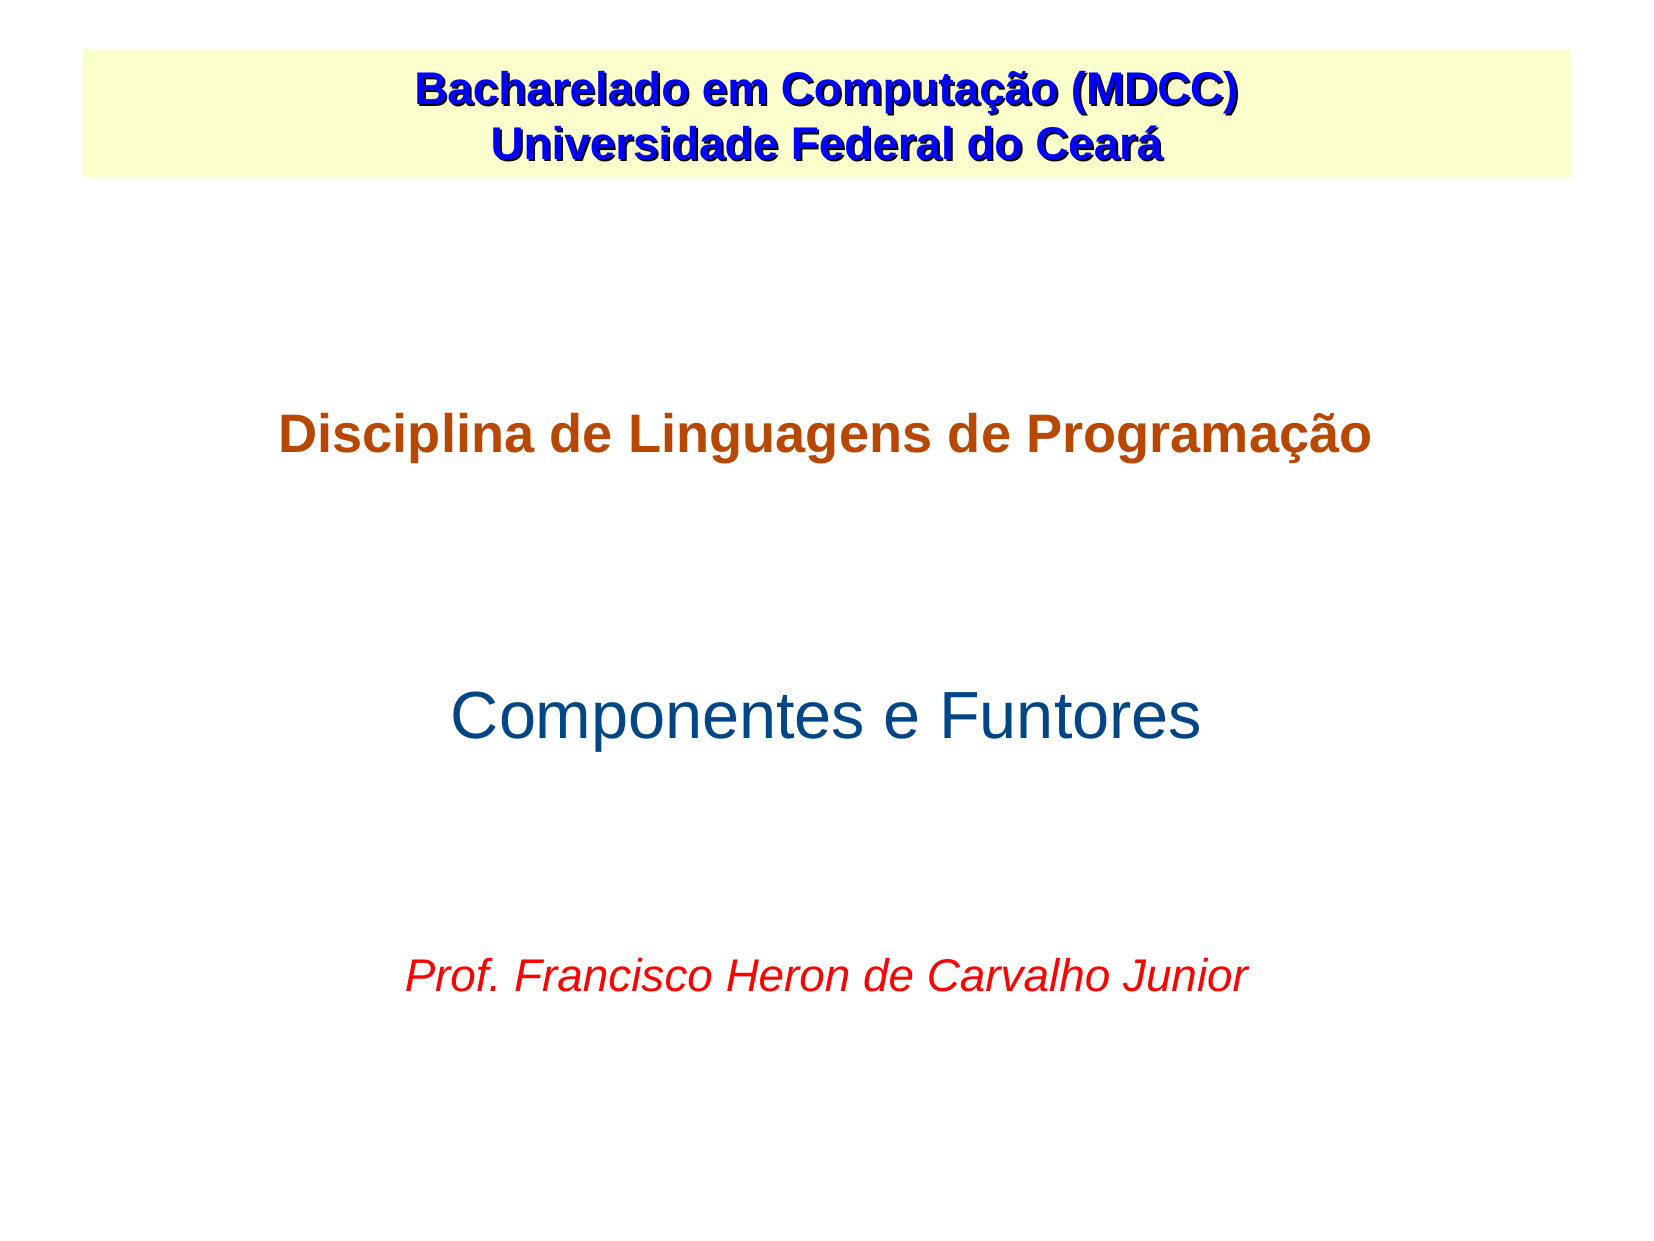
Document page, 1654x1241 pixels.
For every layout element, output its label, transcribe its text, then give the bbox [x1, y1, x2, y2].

subtitle Disciplina de Linguagens de Programação Componentes e Funtores Prof. Francisco Heron de Carvalho Junior [82, 290, 1571, 1109]
title Bacharelado em Computação (MDCC) Universidade Federal do Ceará [82, 49, 1571, 178]
